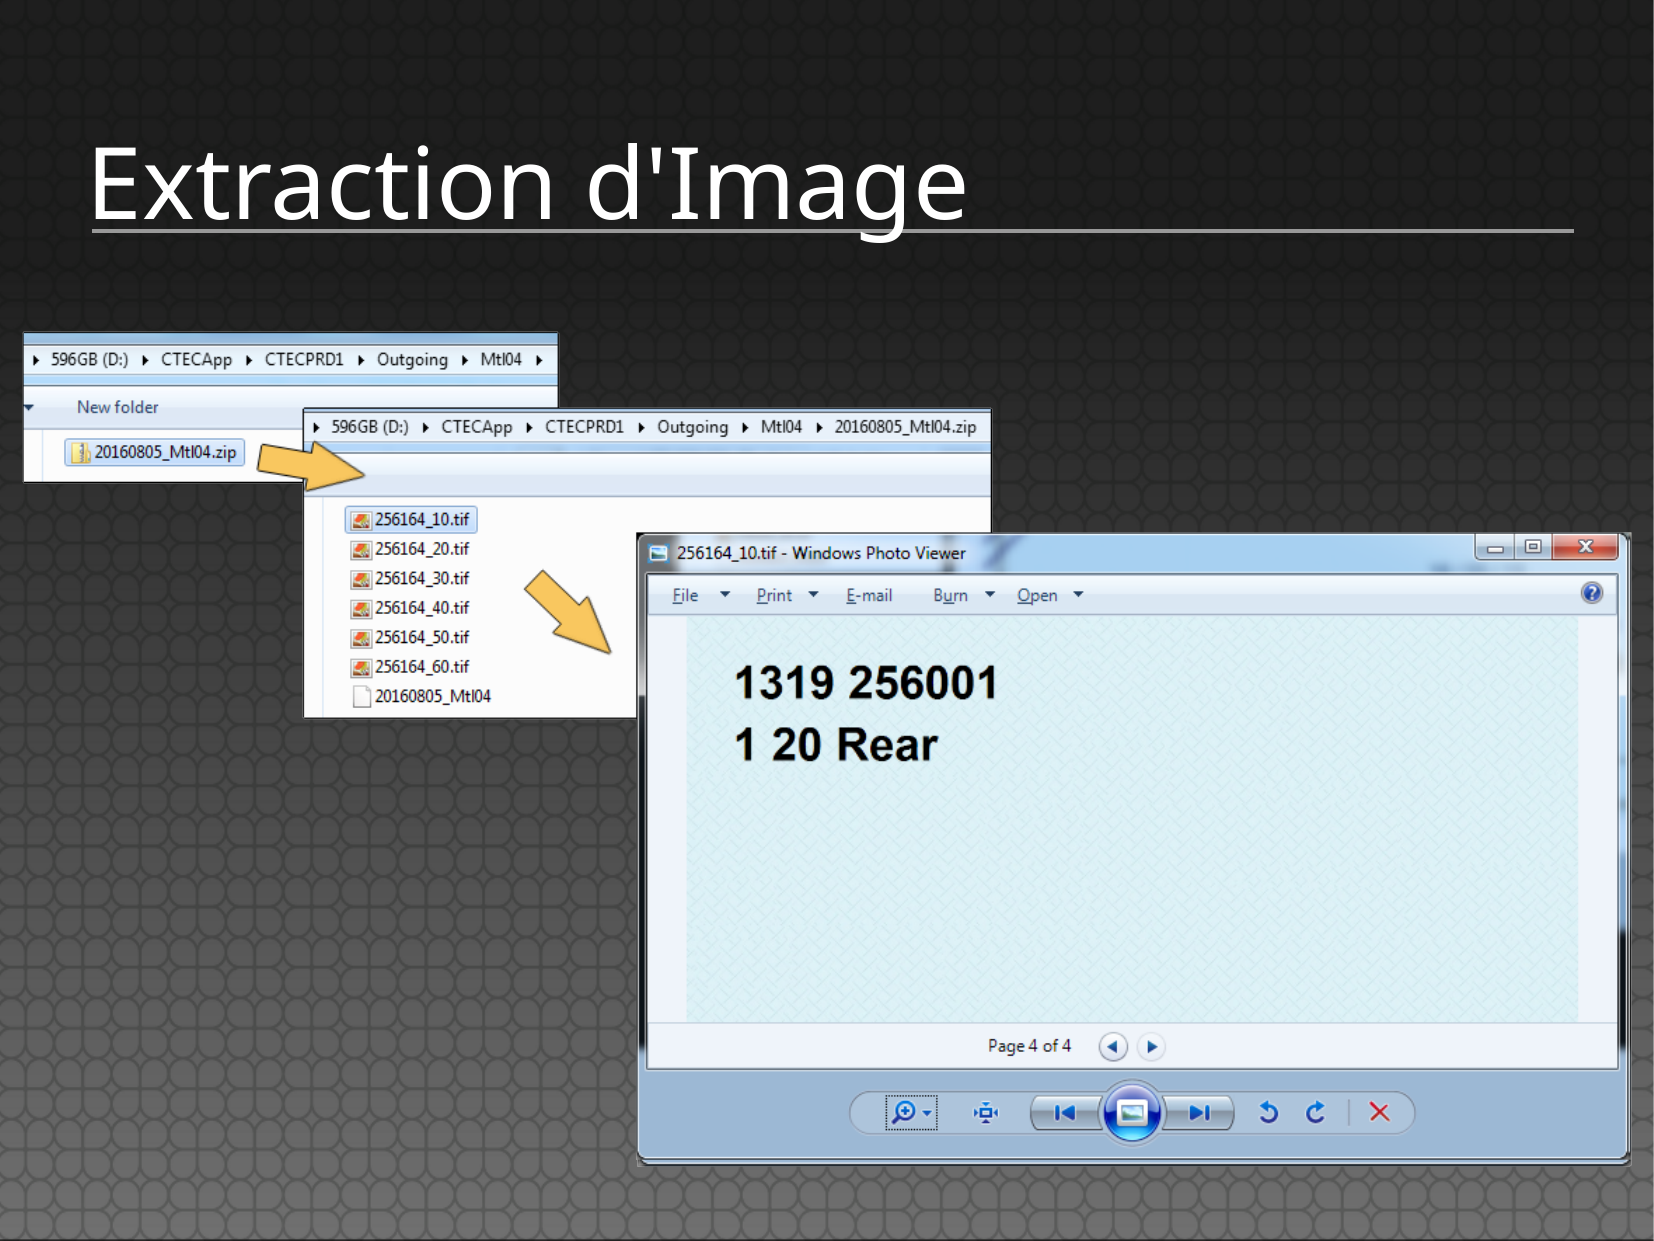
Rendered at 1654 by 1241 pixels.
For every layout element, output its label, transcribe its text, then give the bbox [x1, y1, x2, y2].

picture [0, 0, 1654, 1241]
title Extraction d'Image [86, 112, 1576, 249]
